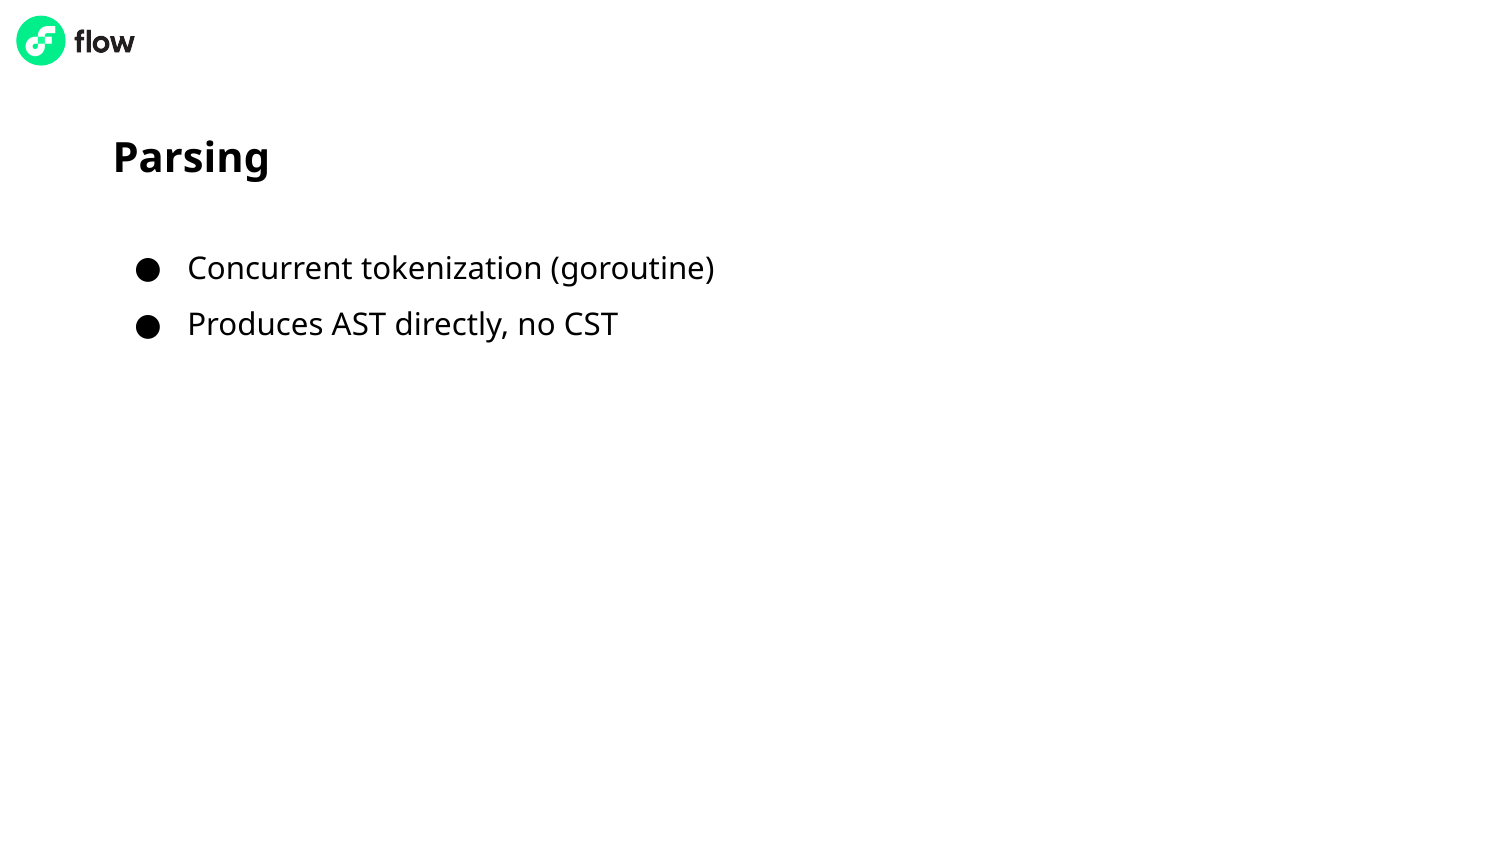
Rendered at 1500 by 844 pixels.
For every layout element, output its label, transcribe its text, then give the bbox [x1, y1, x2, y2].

picture [14, 14, 137, 67]
text_box Concurrent tokenization (goroutine) Produces AST directly, no CST [97, 214, 1409, 777]
text_box Parsing [97, 115, 820, 197]
